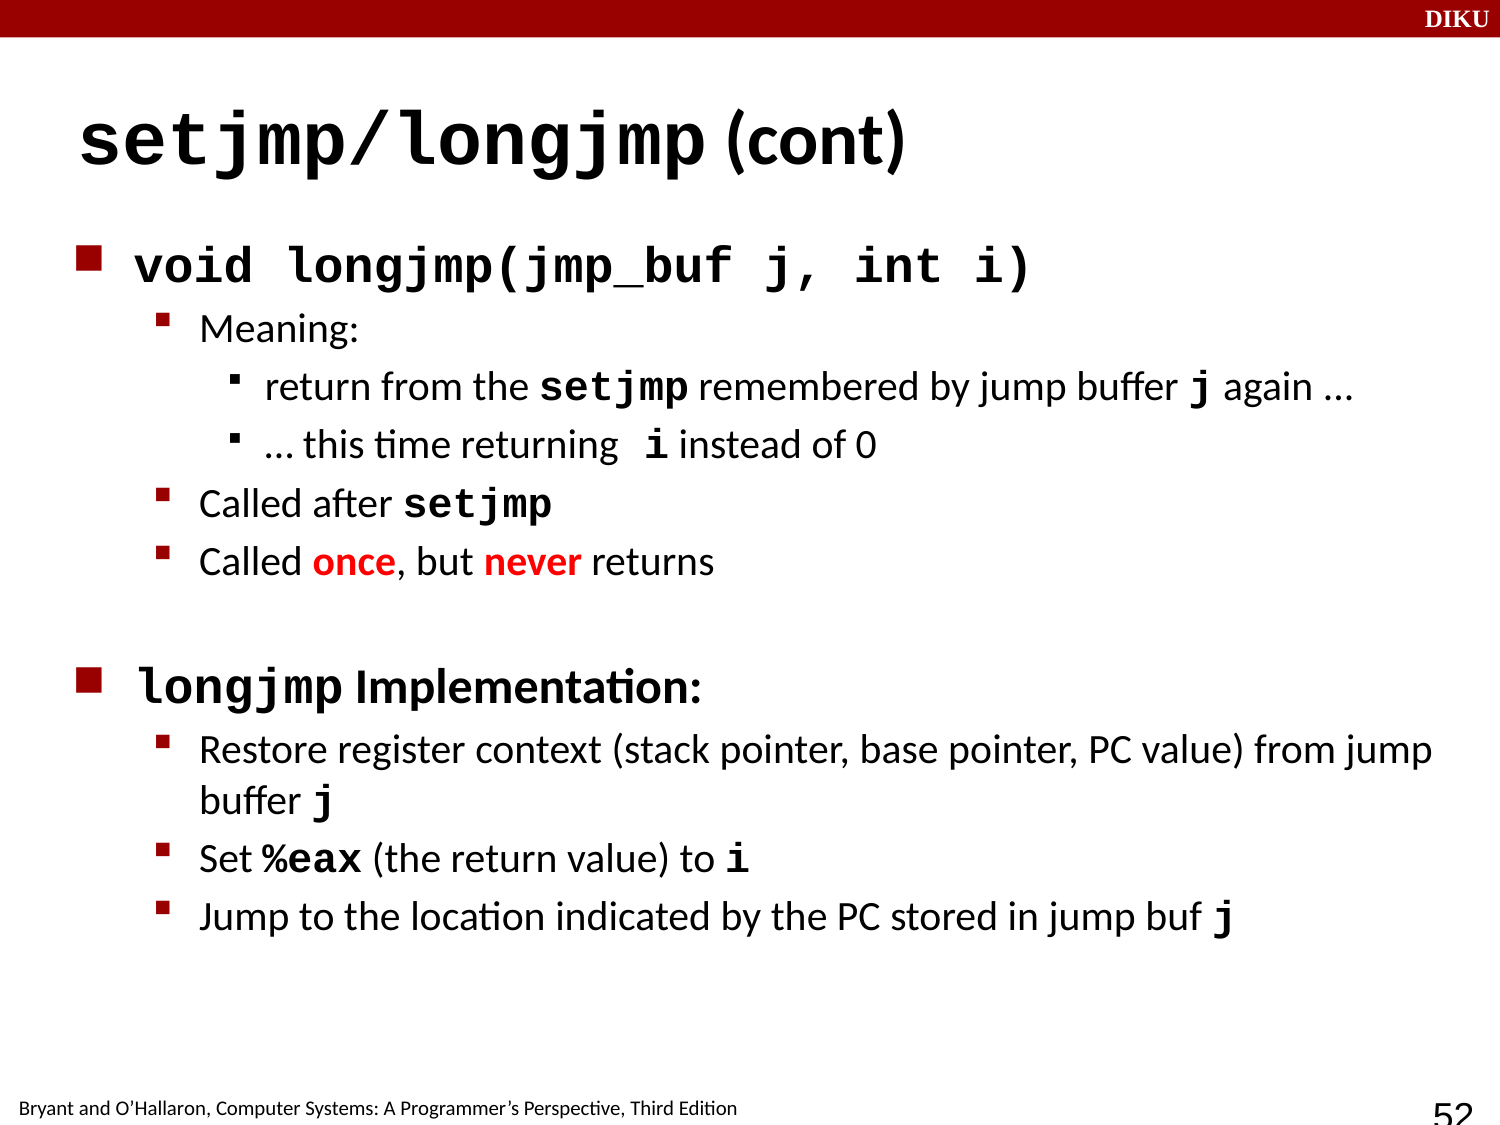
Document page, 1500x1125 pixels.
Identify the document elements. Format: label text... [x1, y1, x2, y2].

text_box void longjmp(jmp_buf j, int i) Meaning: return from the setjmp remembered by jump buffer j again ... … this time returning i instead of 0 Called after setjmp Called once, but never returns longjmp Implementation: Restore register context (stack pointer, base pointer, PC value) from jump buffer j Set %eax (the return value) to i Jump to the location indicated by the PC stored in jump buf j [62, 224, 1463, 951]
text_box setjmp/longjmp (cont) [62, 87, 1152, 182]
